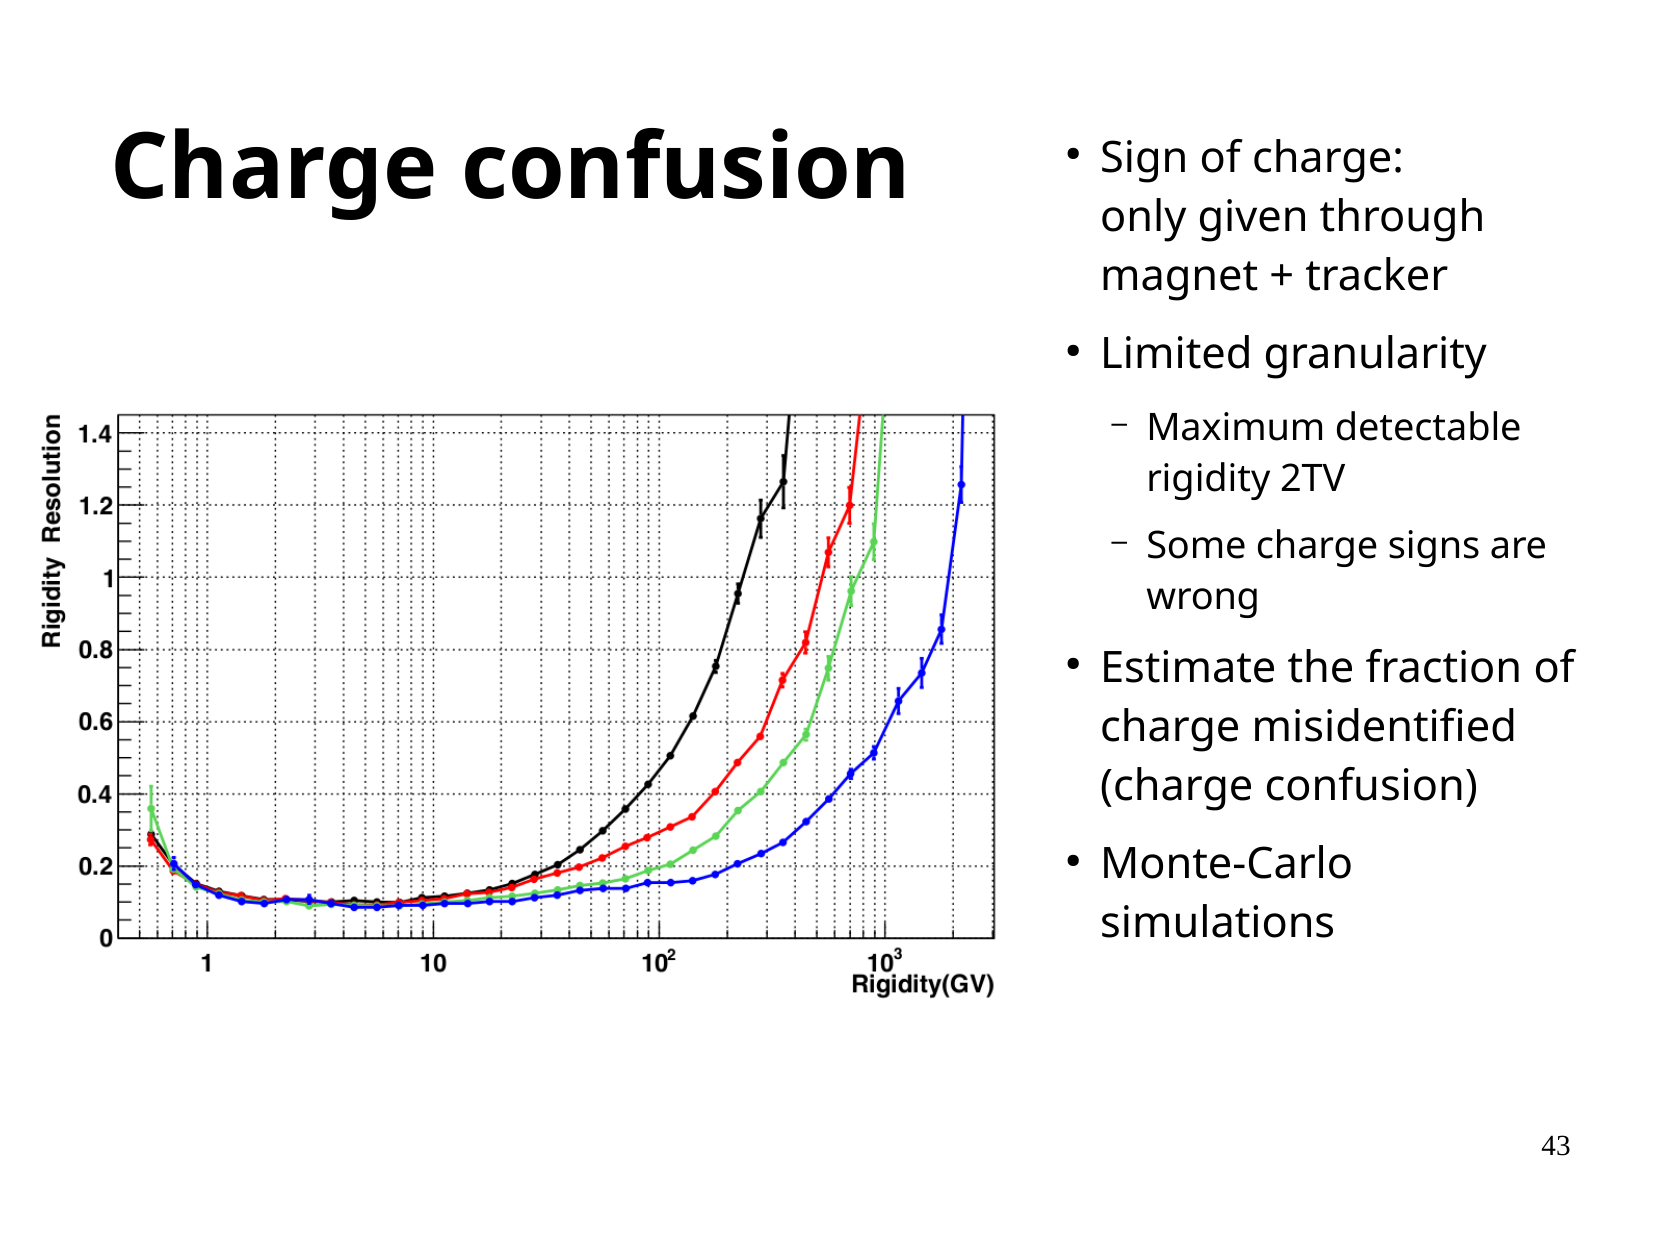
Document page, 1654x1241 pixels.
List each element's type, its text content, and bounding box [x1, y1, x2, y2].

list Sign of charge: only given through magnet + tracker Limited granularity Maximum detectable rigidity 2TV Some charge signs are wrong Estimate the fraction of charge misidentified (charge confusion) Monte-Carlo simulations [1054, 125, 1577, 1025]
picture [37, 405, 1007, 1008]
title Charge confusion [0, 59, 1256, 267]
